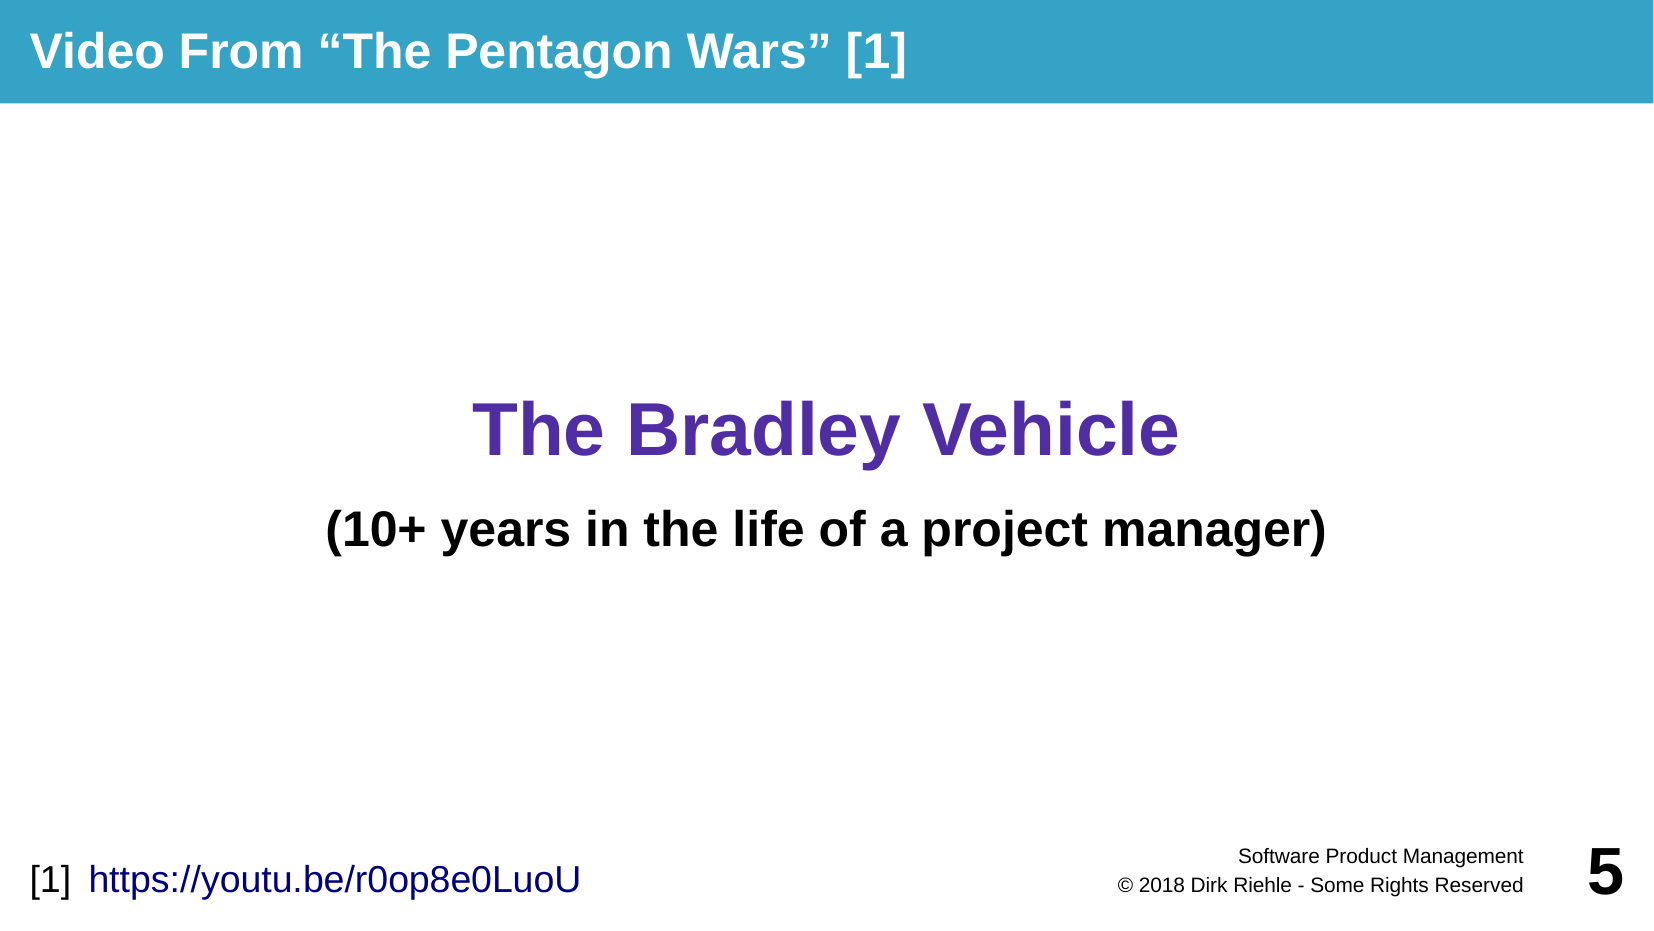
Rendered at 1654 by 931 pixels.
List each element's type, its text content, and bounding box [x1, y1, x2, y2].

text_box [1] https://youtu.be/r0op8e0LuoU [0, 693, 1182, 931]
title Video From “The Pentagon Wars” [1] [0, 0, 1654, 104]
subtitle The Bradley Vehicle (10+ years in the life of a project manager) [29, 132, 1625, 813]
